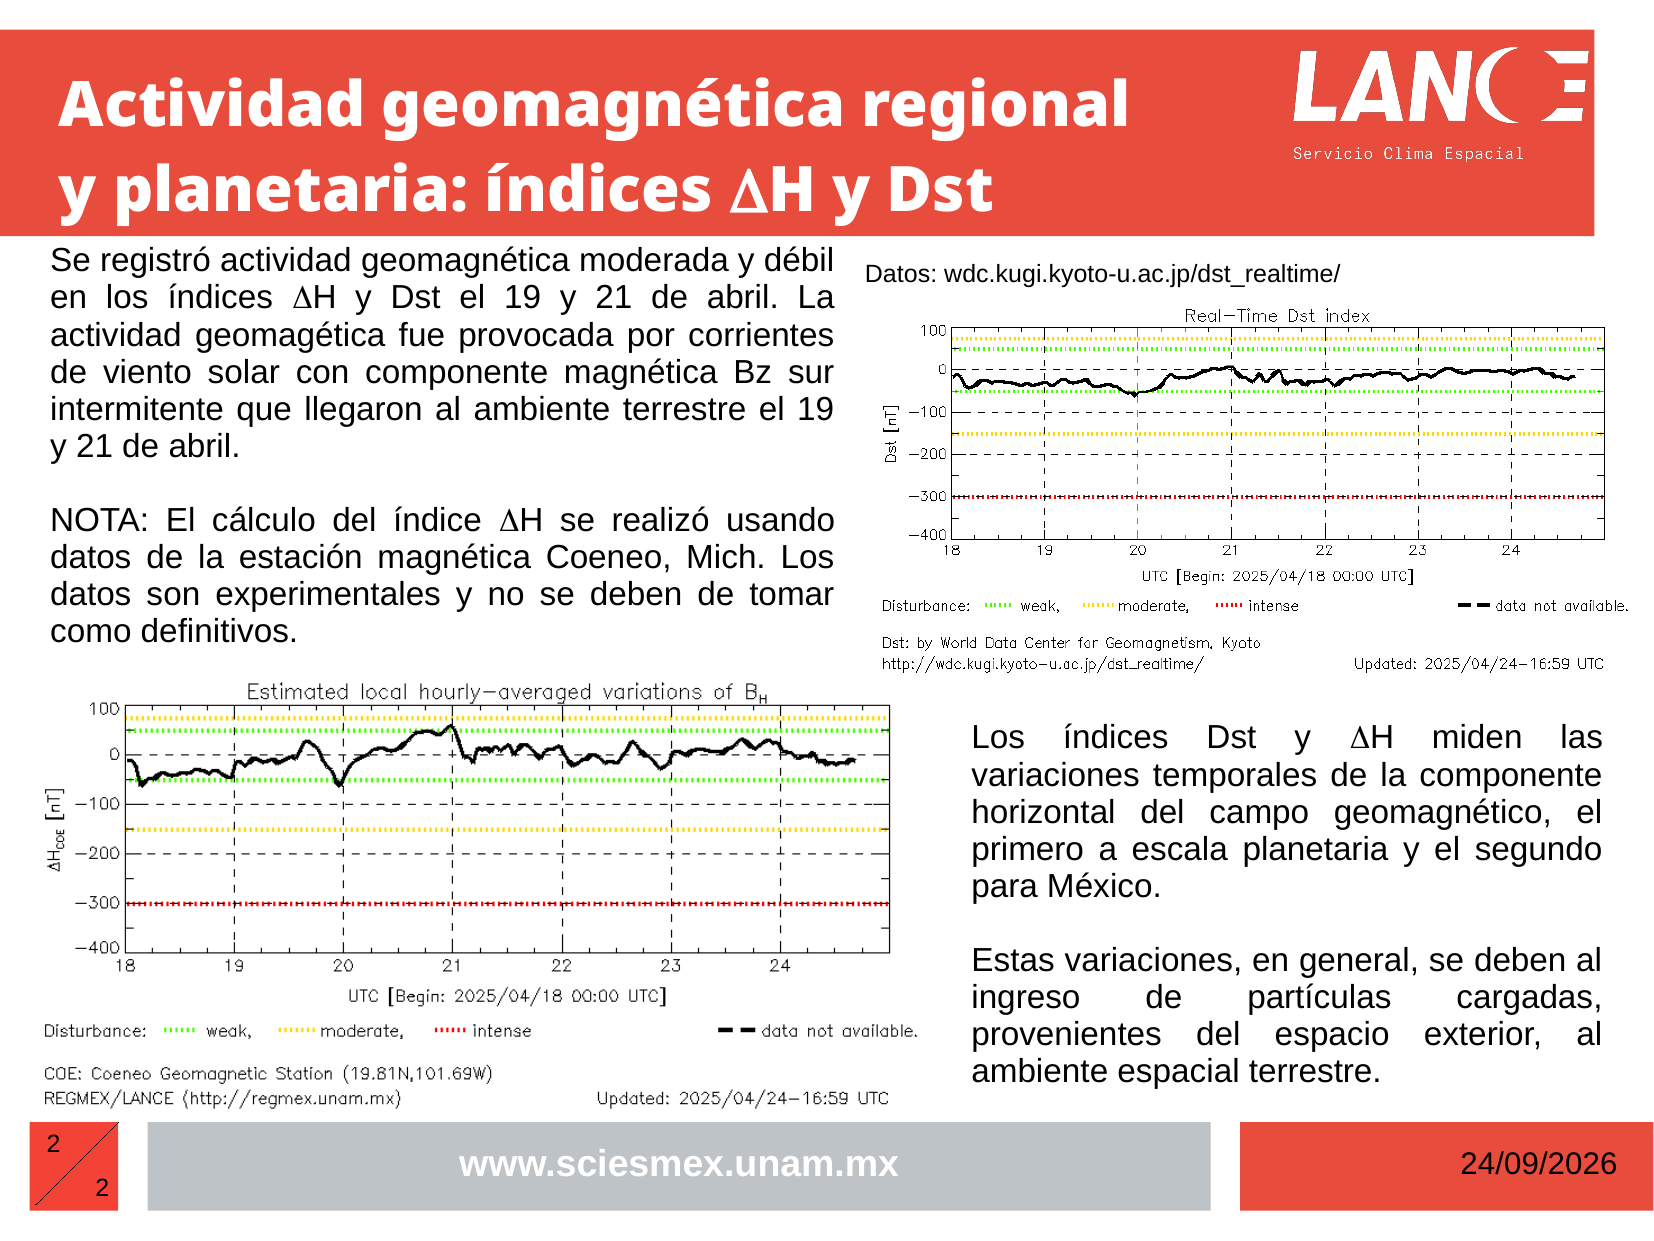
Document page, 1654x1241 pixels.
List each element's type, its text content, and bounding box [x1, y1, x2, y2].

text_box 2 [35, 1151, 125, 1209]
text_box Los índices Dst y DH miden las variaciones temporales de la componente horizontal del campo geomagnético, el primero a escala planetaria y el segundo para México. Estas variaciones, en general, se deben al ingreso de partículas cargadas, provenientes del espacio exterior, al ambiente espacial terrestre. [956, 711, 1619, 1097]
text_box 24/04/2025 [1424, 1122, 1654, 1205]
title Actividad geomagnética regional y planetaria: índices DH y Dst [59, 59, 1312, 207]
text_box www.sciesmex.unam.mx [153, 1122, 1205, 1205]
picture [35, 289, 1642, 1111]
text_box <número> [31, 1122, 176, 1170]
text_box Datos: wdc.kugi.kyoto-u.ac.jp/dst_realtime/ [851, 252, 1371, 296]
text_box Se registró actividad geomagnética moderada y débil en los índices DH y Dst el 19 y 21 de abril. La actividad geomagética fue provocada por corrientes de viento solar con componente magnética Bz sur intermitente que llegaron al ambiente terrestre el 19 y 21 de abril. NOTA: El cálculo del índice DH se realizó usando datos de la estación magnética Coeneo, Mich. Los datos son experimentales y no se deben de tomar como definitivos. [35, 234, 851, 765]
picture [1293, 47, 1589, 162]
